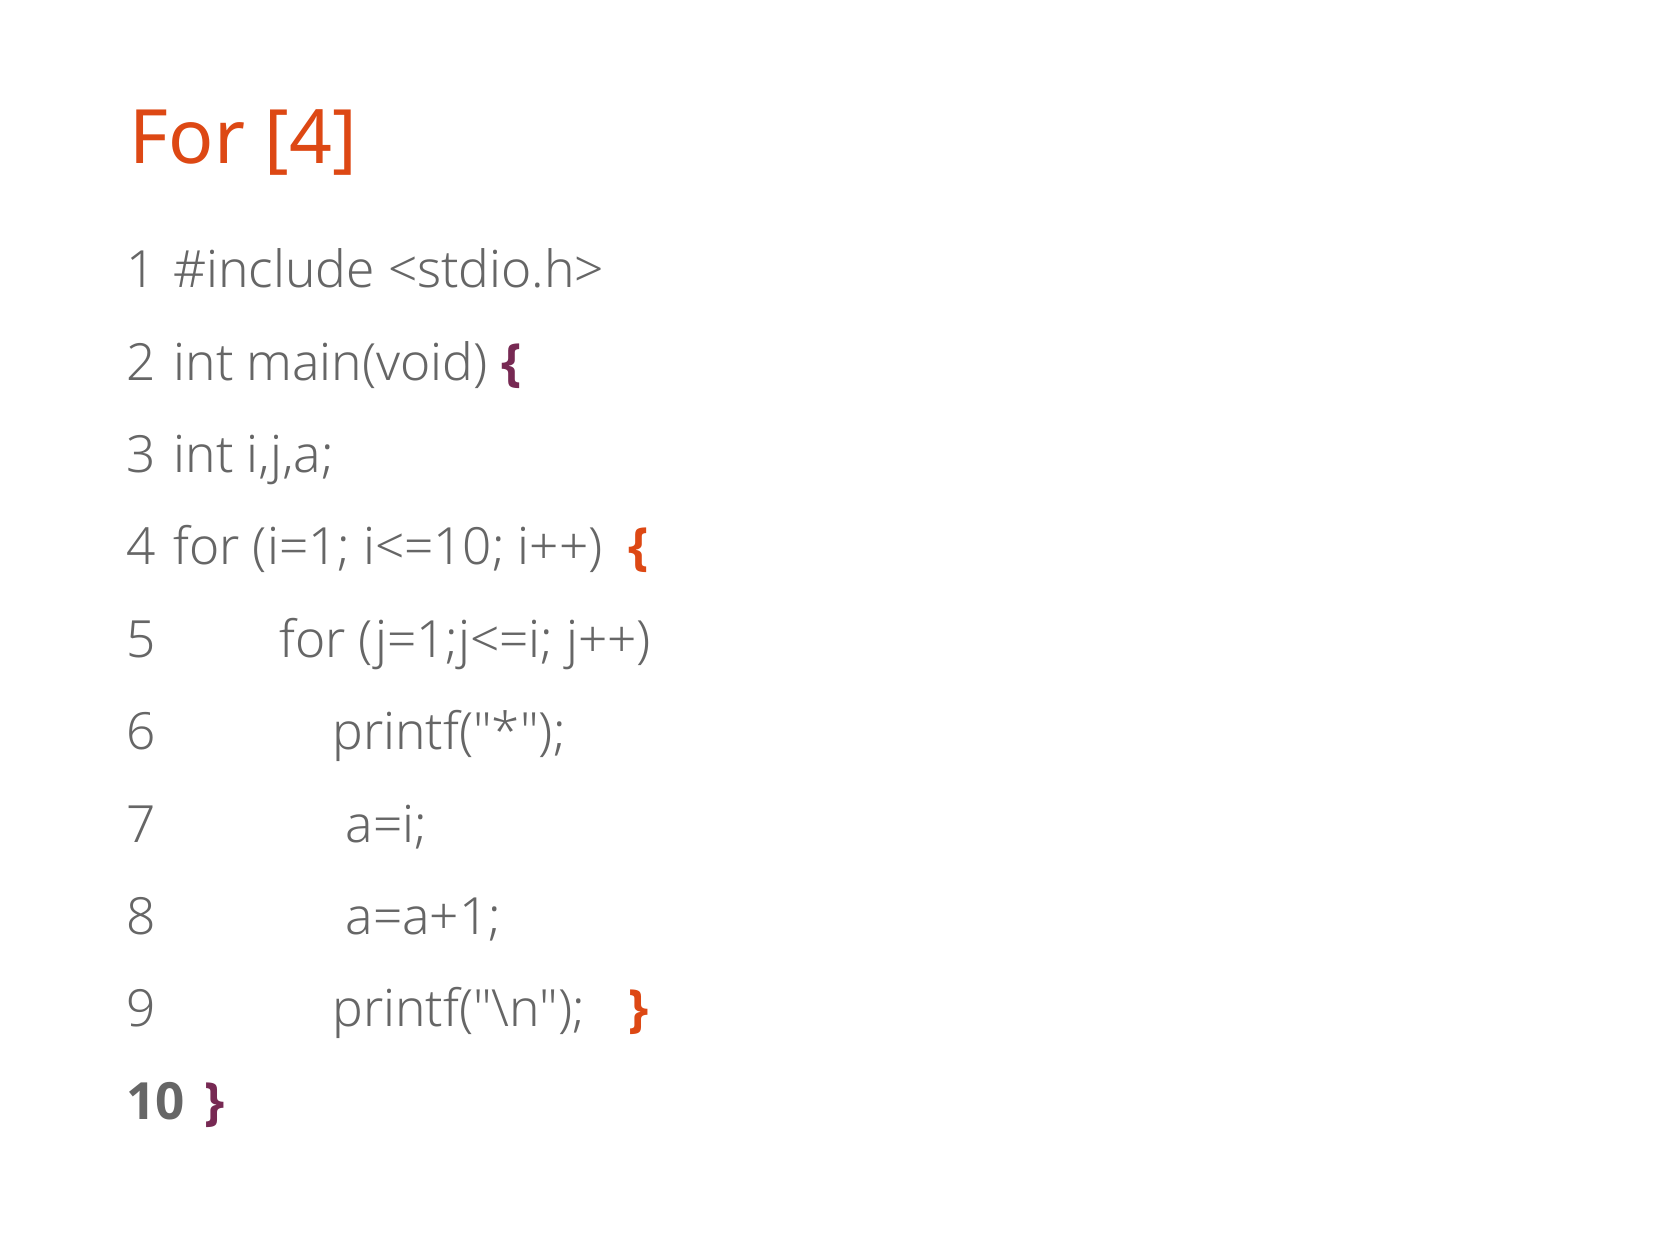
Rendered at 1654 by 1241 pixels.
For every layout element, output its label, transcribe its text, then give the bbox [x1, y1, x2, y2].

list #include <stdio.h> int main(void) { int i,j,a; for (i=1; i<=10; i++) { for (j=1;j<=i; j++) printf("*"); a=i; a=a+1; printf("\n"); } } [111, 232, 1499, 1135]
title For [4] [129, 70, 1518, 198]
